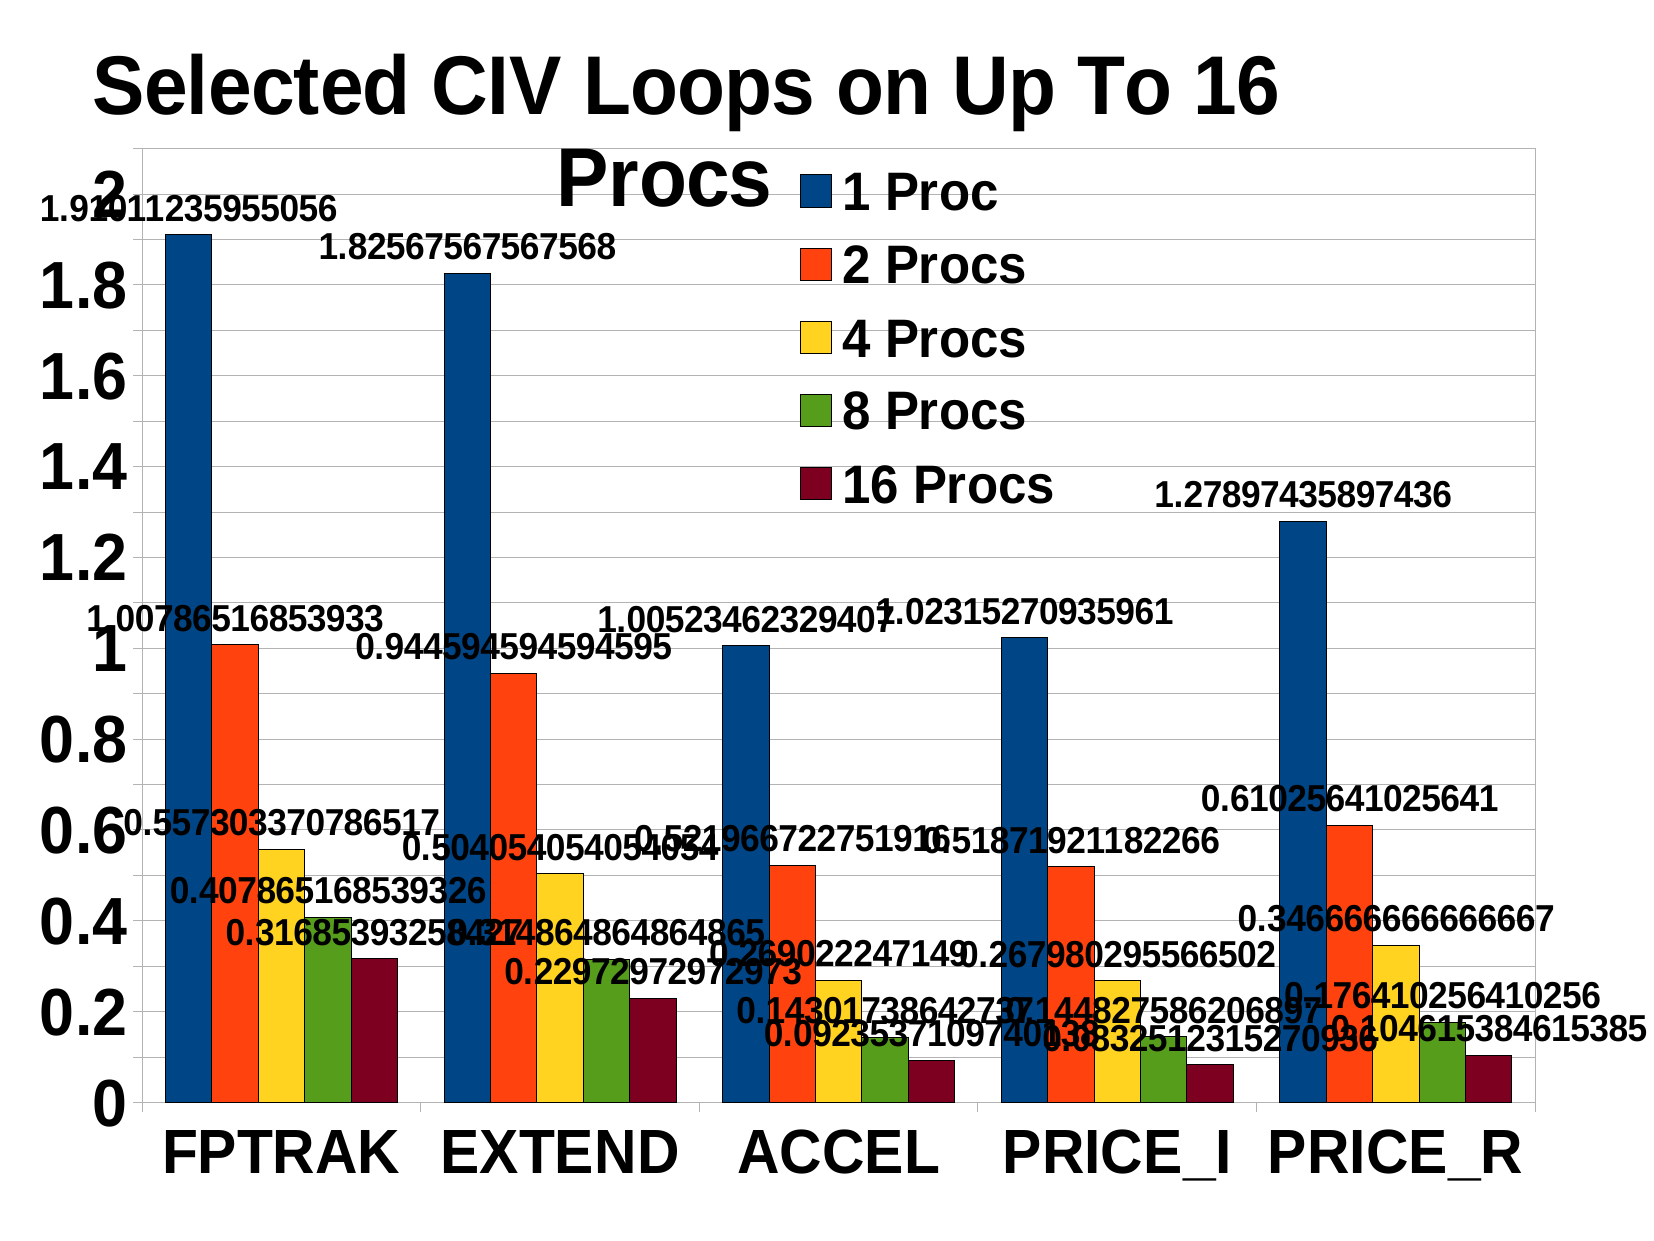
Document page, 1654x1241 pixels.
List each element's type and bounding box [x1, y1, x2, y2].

chart [0, 0, 1654, 1241]
